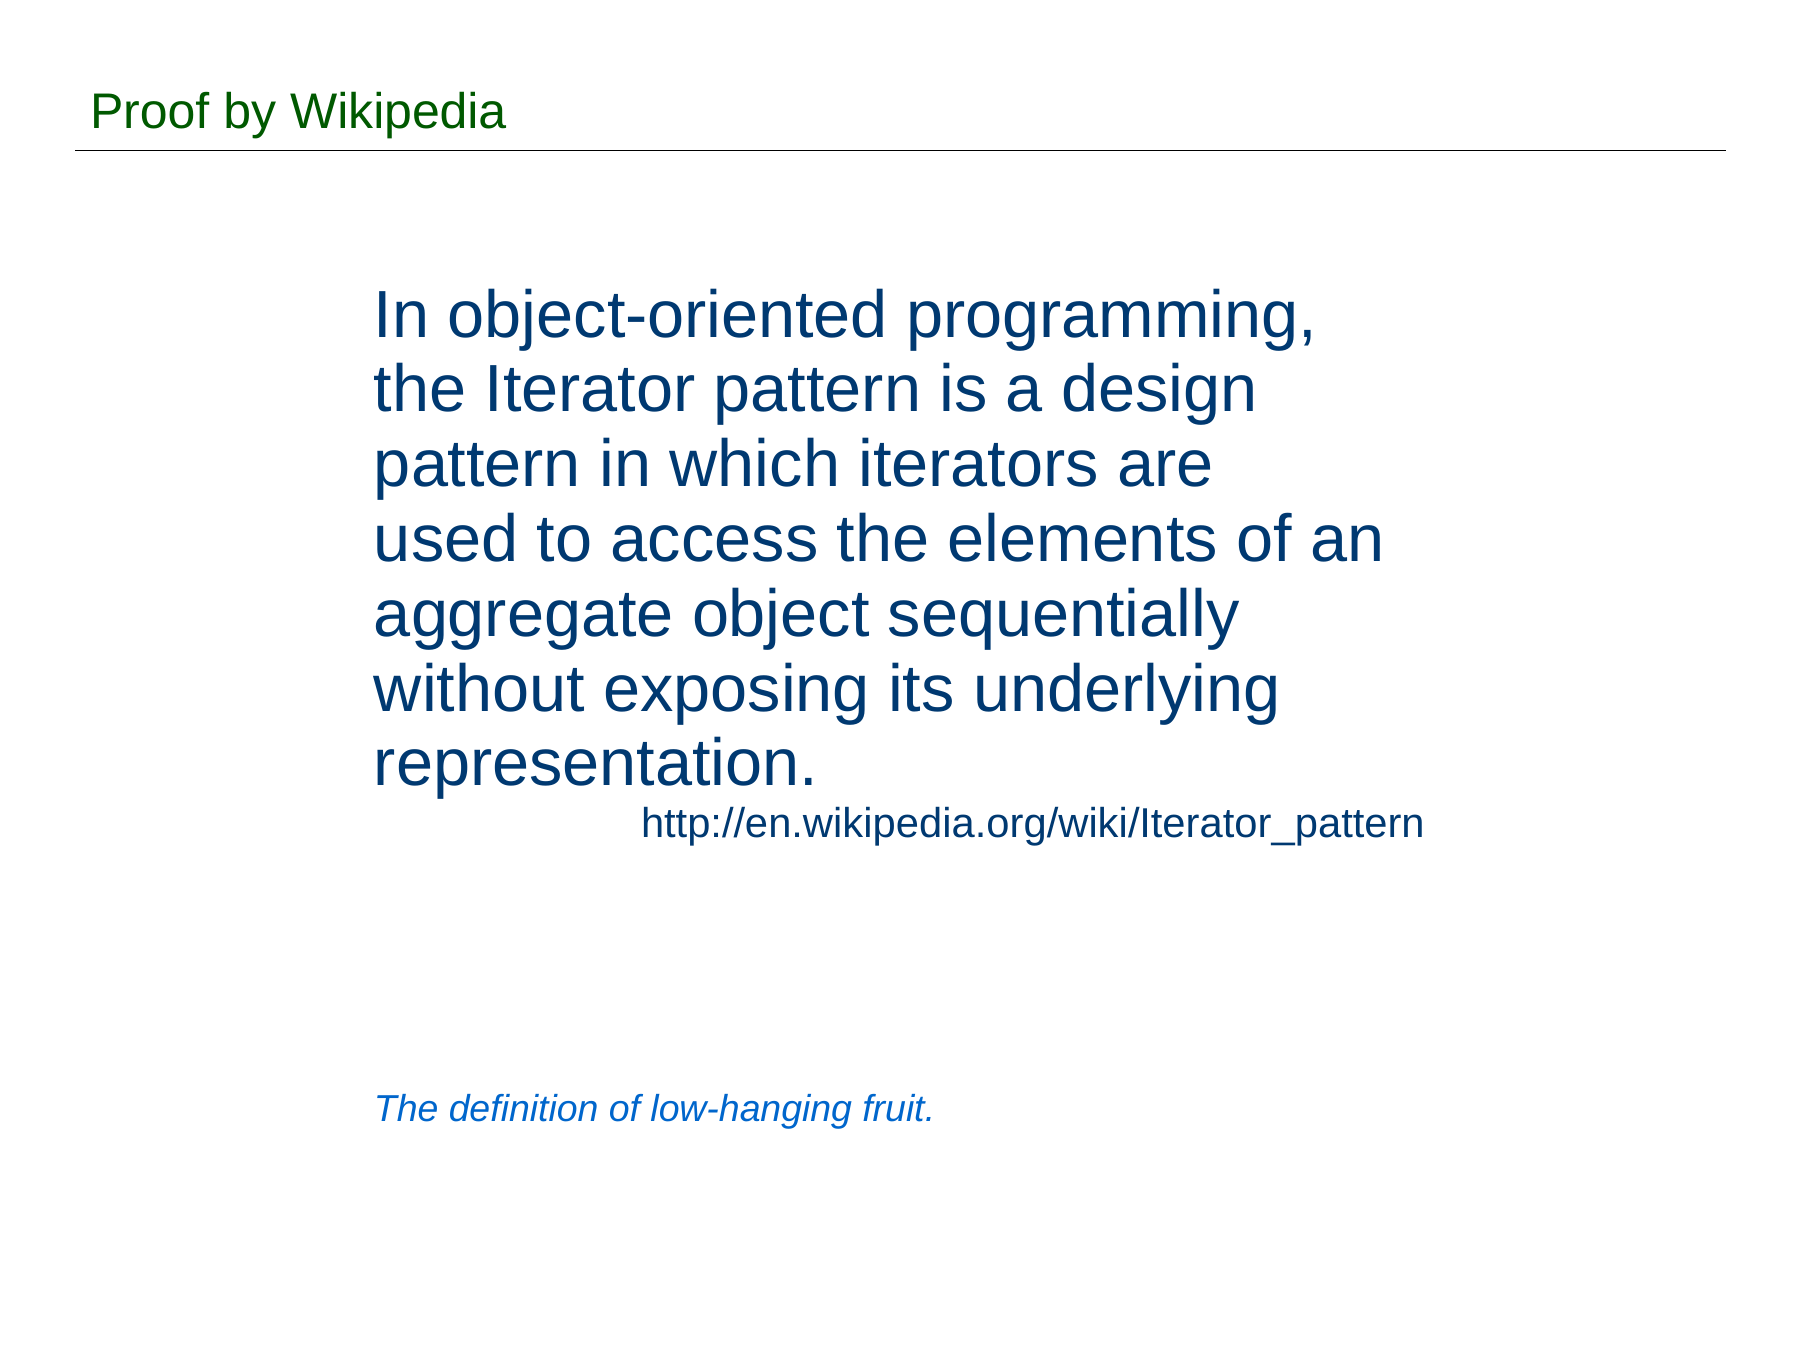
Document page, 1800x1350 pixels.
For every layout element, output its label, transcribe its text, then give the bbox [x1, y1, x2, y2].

title Proof by Wikipedia [90, 38, 1710, 147]
text_box The definition of low-hanging fruit. [359, 1080, 1560, 1137]
text_box In object-oriented programming, the Iterator pattern is a design pattern in which iterators are used to access the elements of an aggregate object sequentially without exposing its underlying representation. http://en.wikipedia.org/wiki/Iterator_pattern [359, 269, 1441, 1080]
